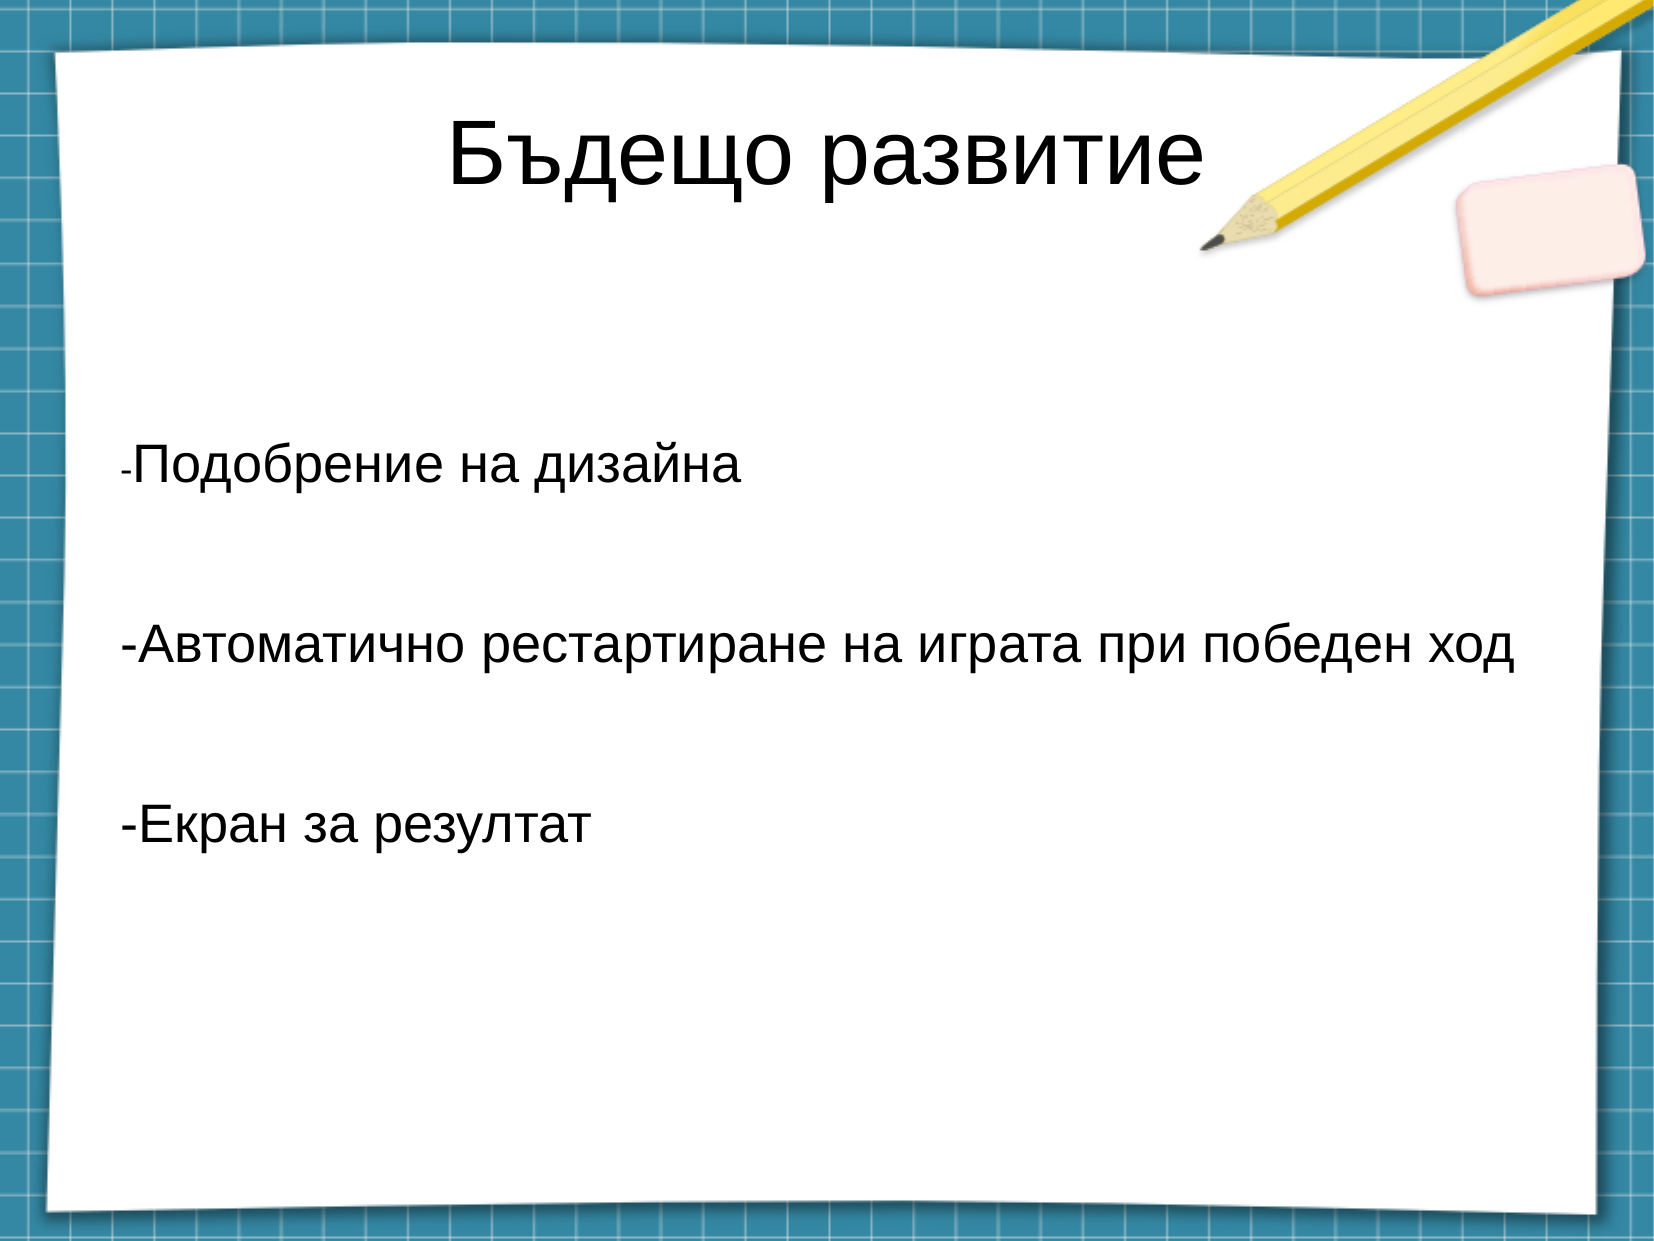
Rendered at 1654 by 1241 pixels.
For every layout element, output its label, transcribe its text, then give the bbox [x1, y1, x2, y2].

picture [0, 0, 1654, 1241]
title Бъдещо развитие [82, 49, 1571, 257]
list -Подобрение на дизайна -Автоматично рестартиране на играта при победен ход -Екран за резултат [82, 290, 1571, 1010]
